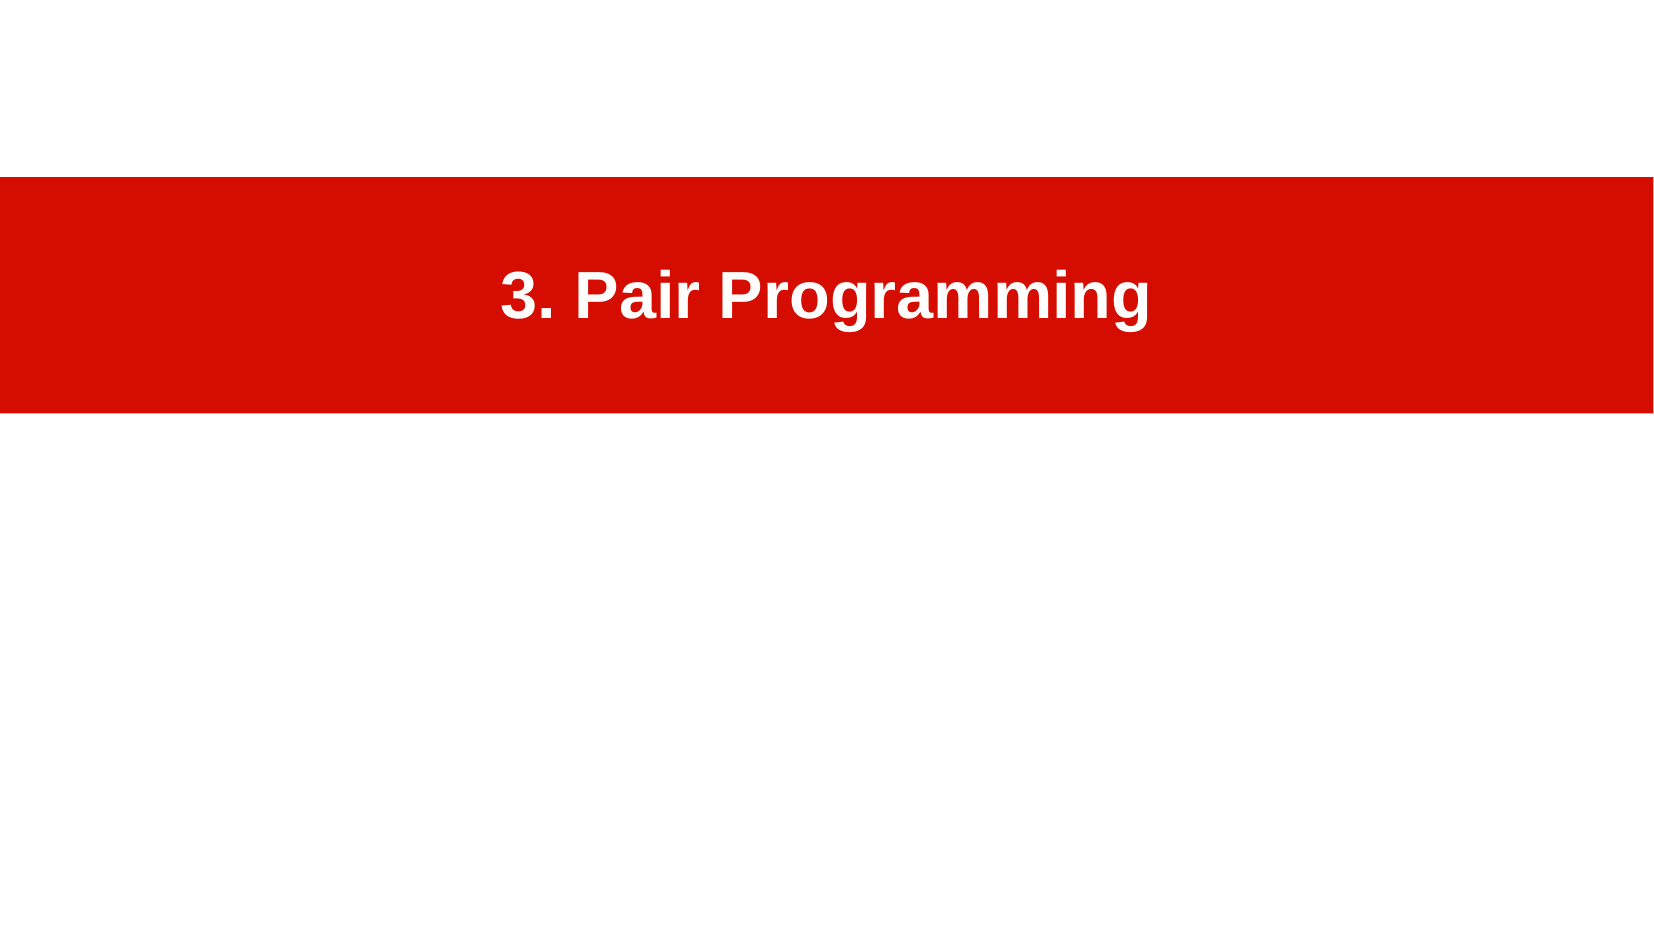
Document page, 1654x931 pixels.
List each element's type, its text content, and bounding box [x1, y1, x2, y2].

title 3. Pair Programming [0, 177, 1654, 414]
